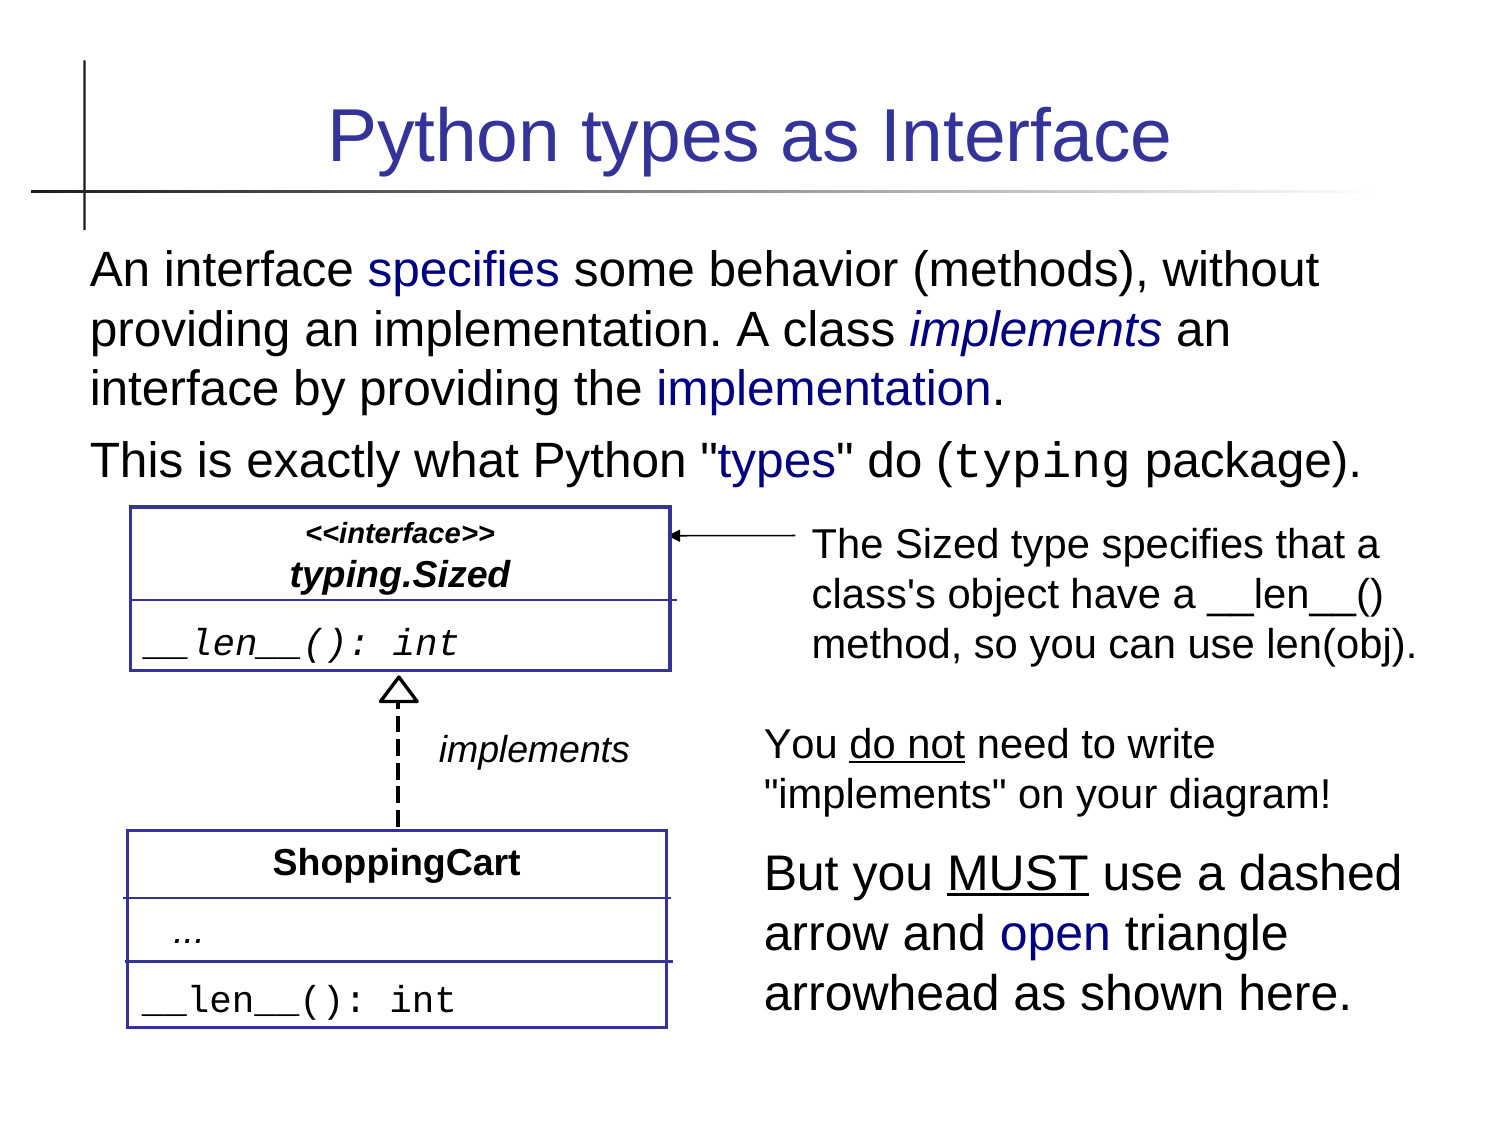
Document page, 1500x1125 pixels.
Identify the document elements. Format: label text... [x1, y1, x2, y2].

title Python types as Interface [100, 42, 1400, 185]
text_box ShoppingCart ... __len__(): int [127, 963, 667, 1028]
text_box implements [424, 716, 646, 778]
text_box <<interface>> typing.Sized __len__(): int [130, 507, 671, 671]
text_box The Sized type specifies that a class's object have a __len__() method, so you can use len(obj). [796, 508, 1449, 675]
text_box You do not need to write "implements" on your diagram! But you MUST use a dashed arrow and open triangle arrowhead as shown here. [748, 708, 1426, 1028]
list An interface specifies some behavior (methods), without providing an implementation. A class implements an interface by providing the implementation. This is exactly what Python "types" do (typing package). [75, 229, 1411, 496]
text_box ShoppingCart ... __len__(): int [127, 830, 667, 960]
